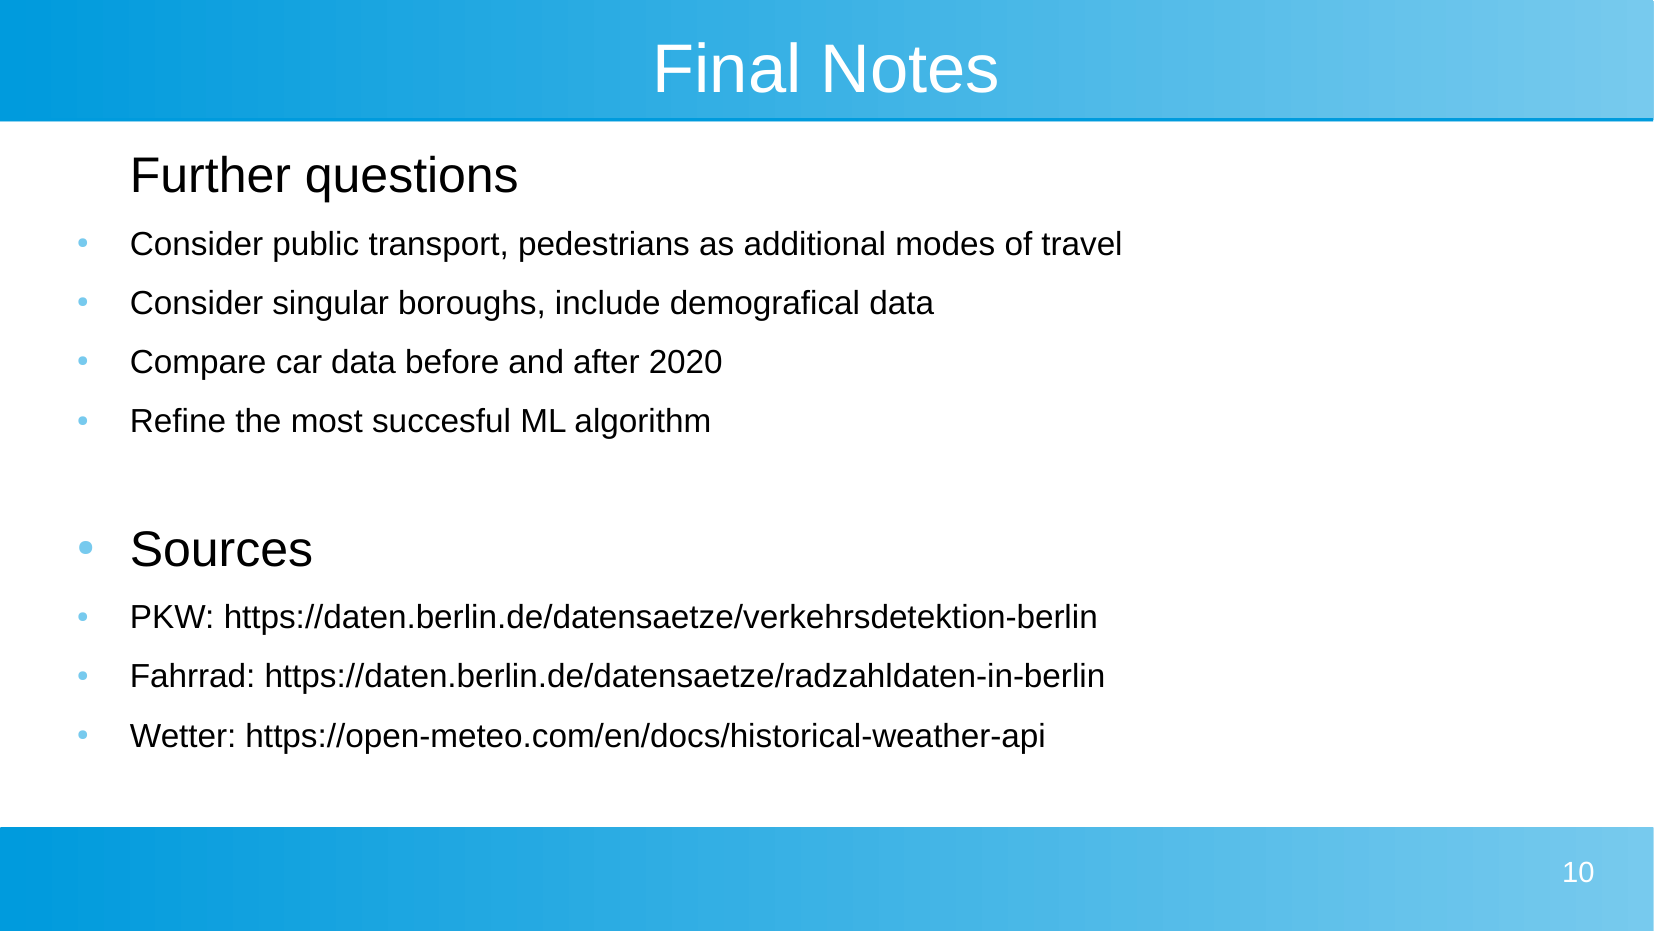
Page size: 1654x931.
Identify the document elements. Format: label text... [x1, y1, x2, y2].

title Final Notes [59, 29, 1595, 108]
list Further questions Consider public transport, pedestrians as additional modes of travel Consider singular boroughs, include demografical data Compare car data before and after 2020 Refine the most succesful ML algorithm Sources PKW: https://daten.berlin.de/datensaetze/verkehrsdetektion-berlin Fahrrad: https://daten.berlin.de/datensaetze/radzahldaten-in-berlin Wetter: https://open-meteo.com/en/docs/historical-weather-api [59, 147, 1595, 739]
